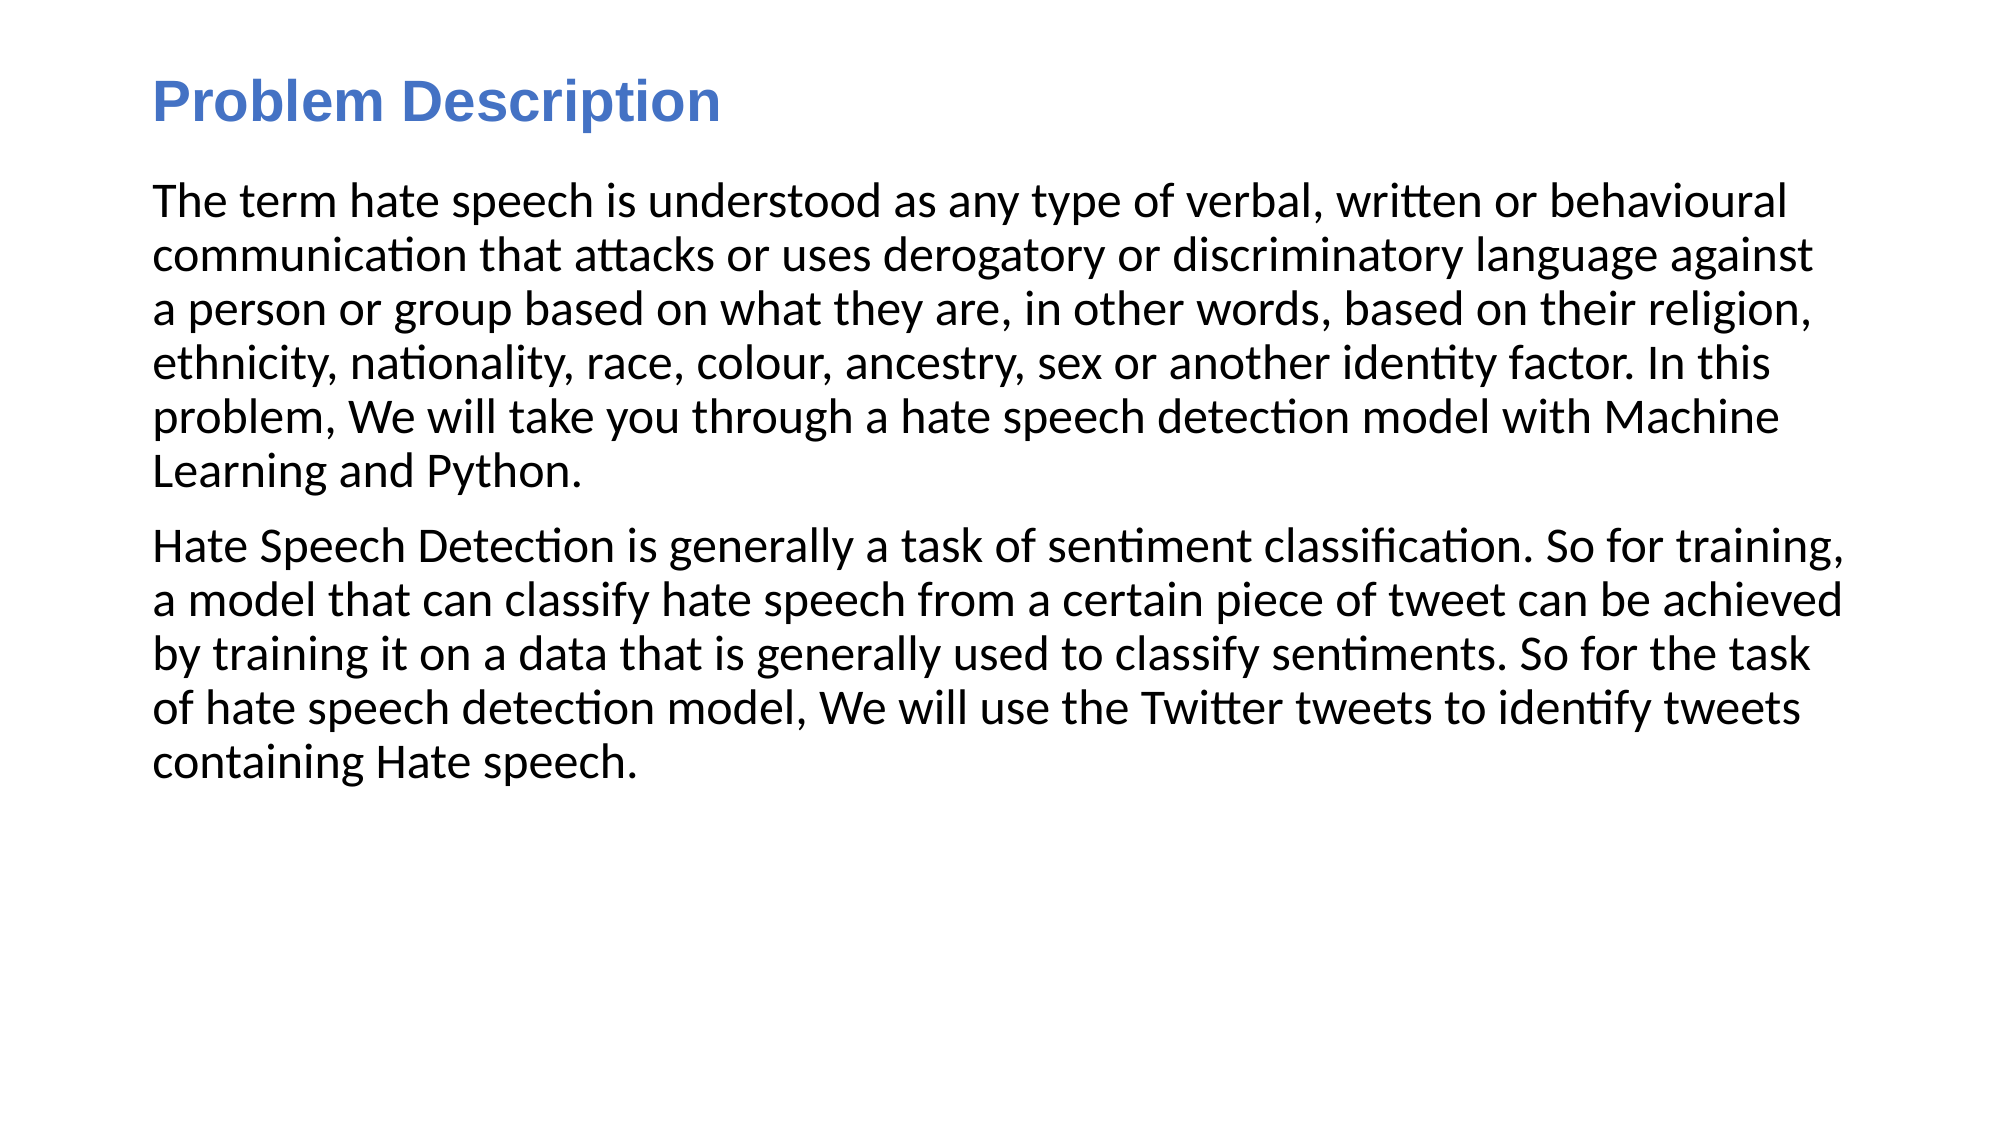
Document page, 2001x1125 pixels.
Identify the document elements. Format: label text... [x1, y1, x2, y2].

list The term hate speech is understood as any type of verbal, written or behavioural communication that attacks or uses derogatory or discriminatory language against a person or group based on what they are, in other words, based on their religion, ethnicity, nationality, race, colour, ancestry, sex or another identity factor. In this problem, We will take you through a hate speech detection model with Machine Learning and Python. Hate Speech Detection is generally a task of sentiment classification. So for training, a model that can classify hate speech from a certain piece of tweet can be achieved by training it on a data that is generally used to classify sentiments. So for the task of hate speech detection model, We will use the Twitter tweets to identify tweets containing Hate speech. [137, 167, 1863, 1014]
title Problem Description [137, 59, 1863, 146]
